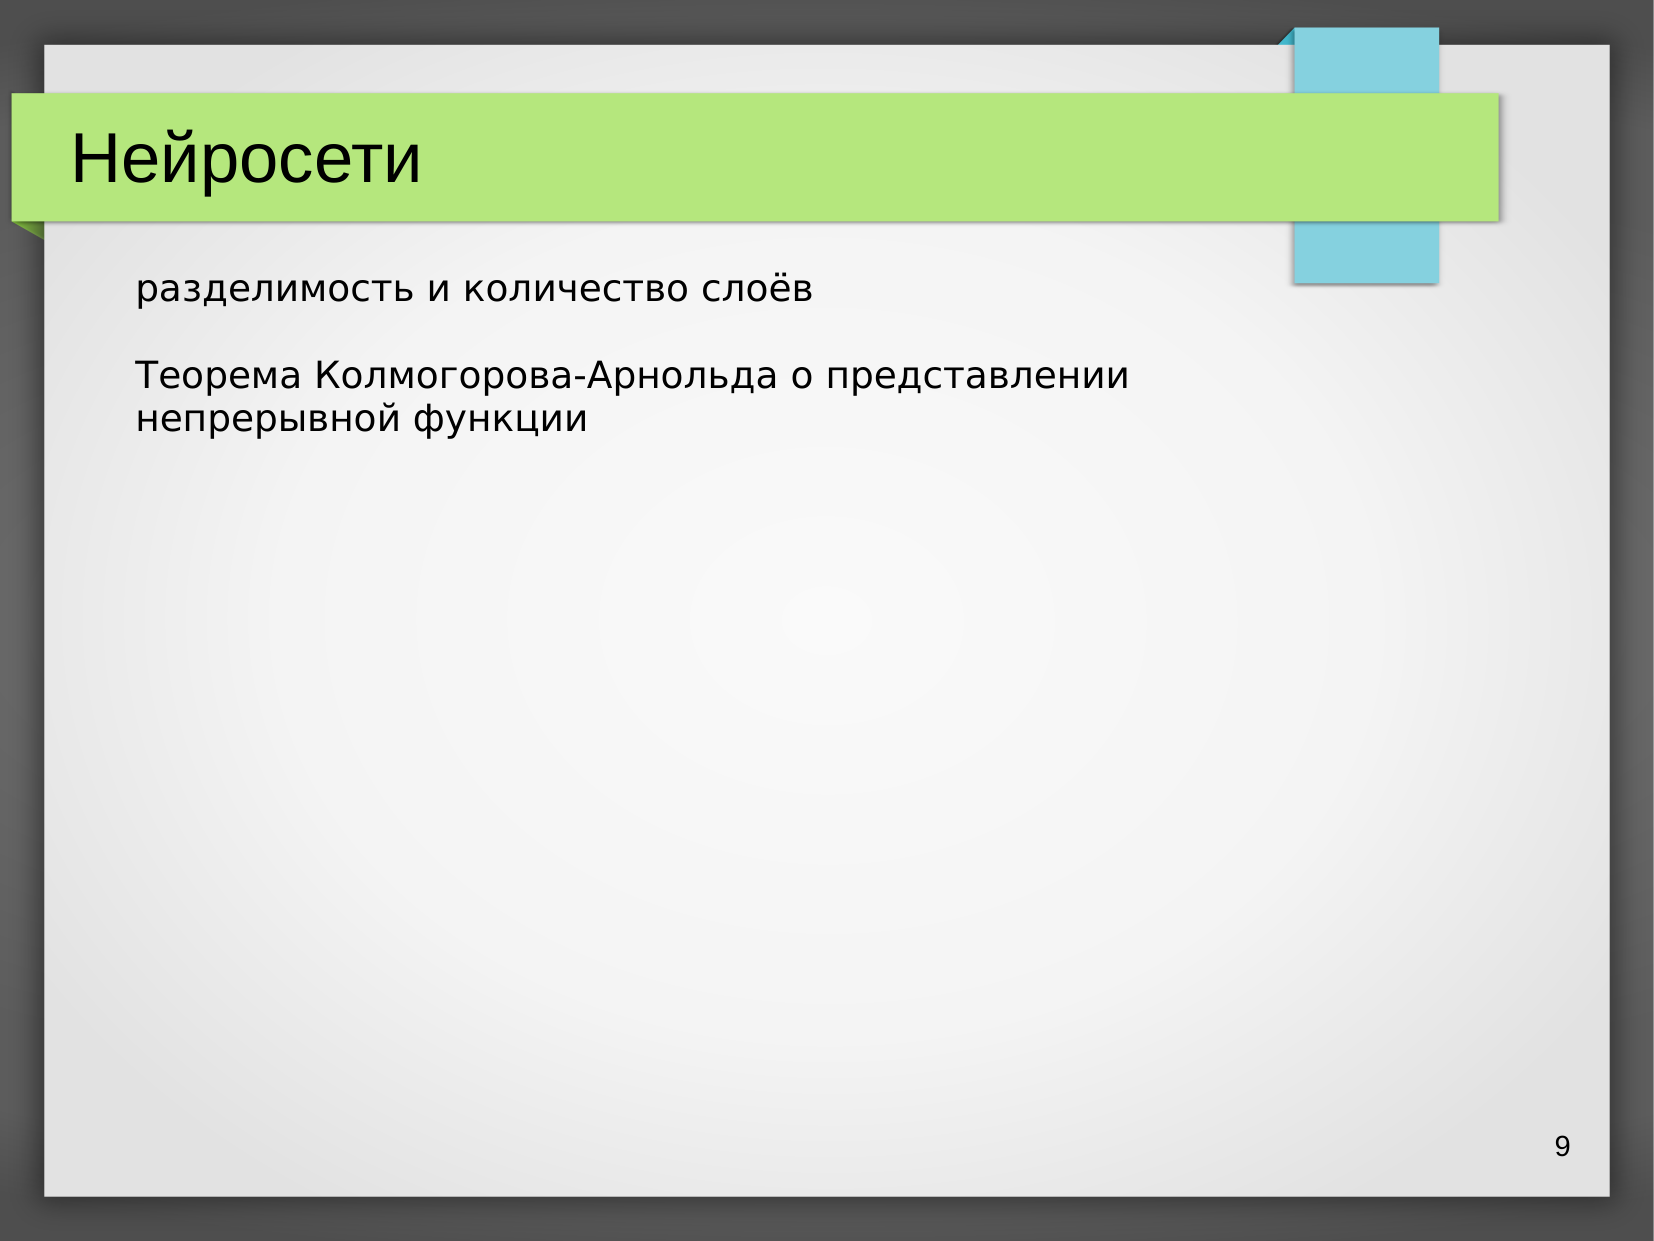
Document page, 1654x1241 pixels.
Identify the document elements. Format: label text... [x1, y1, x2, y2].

title Нейросети [70, 118, 1205, 199]
text_box разделимость и количество слоёв Теорема Колмогорова-Арнольда о представлении непрерывной функции [120, 259, 1371, 492]
picture [0, 0, 1654, 1241]
